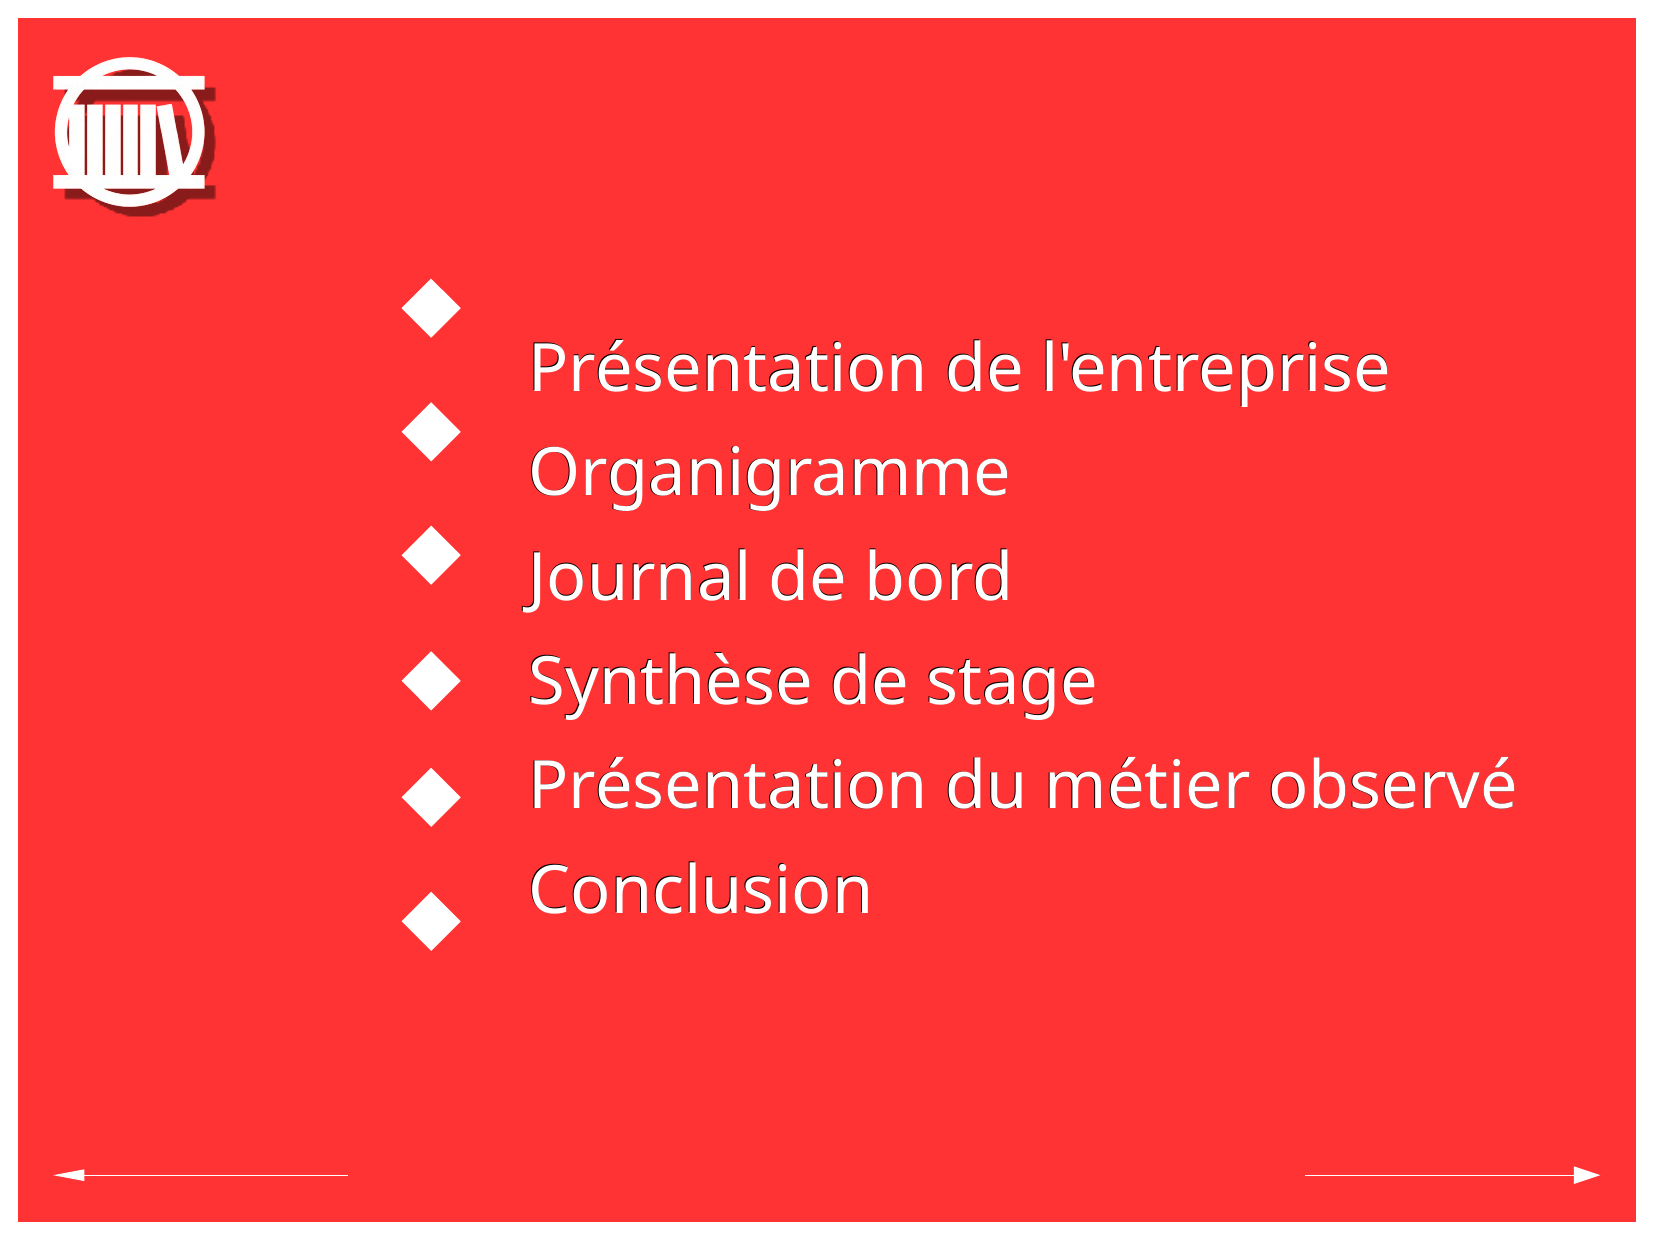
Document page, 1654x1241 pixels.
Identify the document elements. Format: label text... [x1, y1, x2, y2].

text_box [401, 278, 461, 338]
text_box [401, 651, 461, 711]
text_box [401, 767, 461, 827]
text_box [401, 891, 461, 951]
text_box [401, 525, 461, 585]
text_box Présentation de l'entreprise Organigramme Journal de bord Synthèse de stage Présentation du métier observé Conclusion [513, 251, 1509, 988]
picture [17, 20, 240, 243]
text_box [401, 402, 461, 462]
